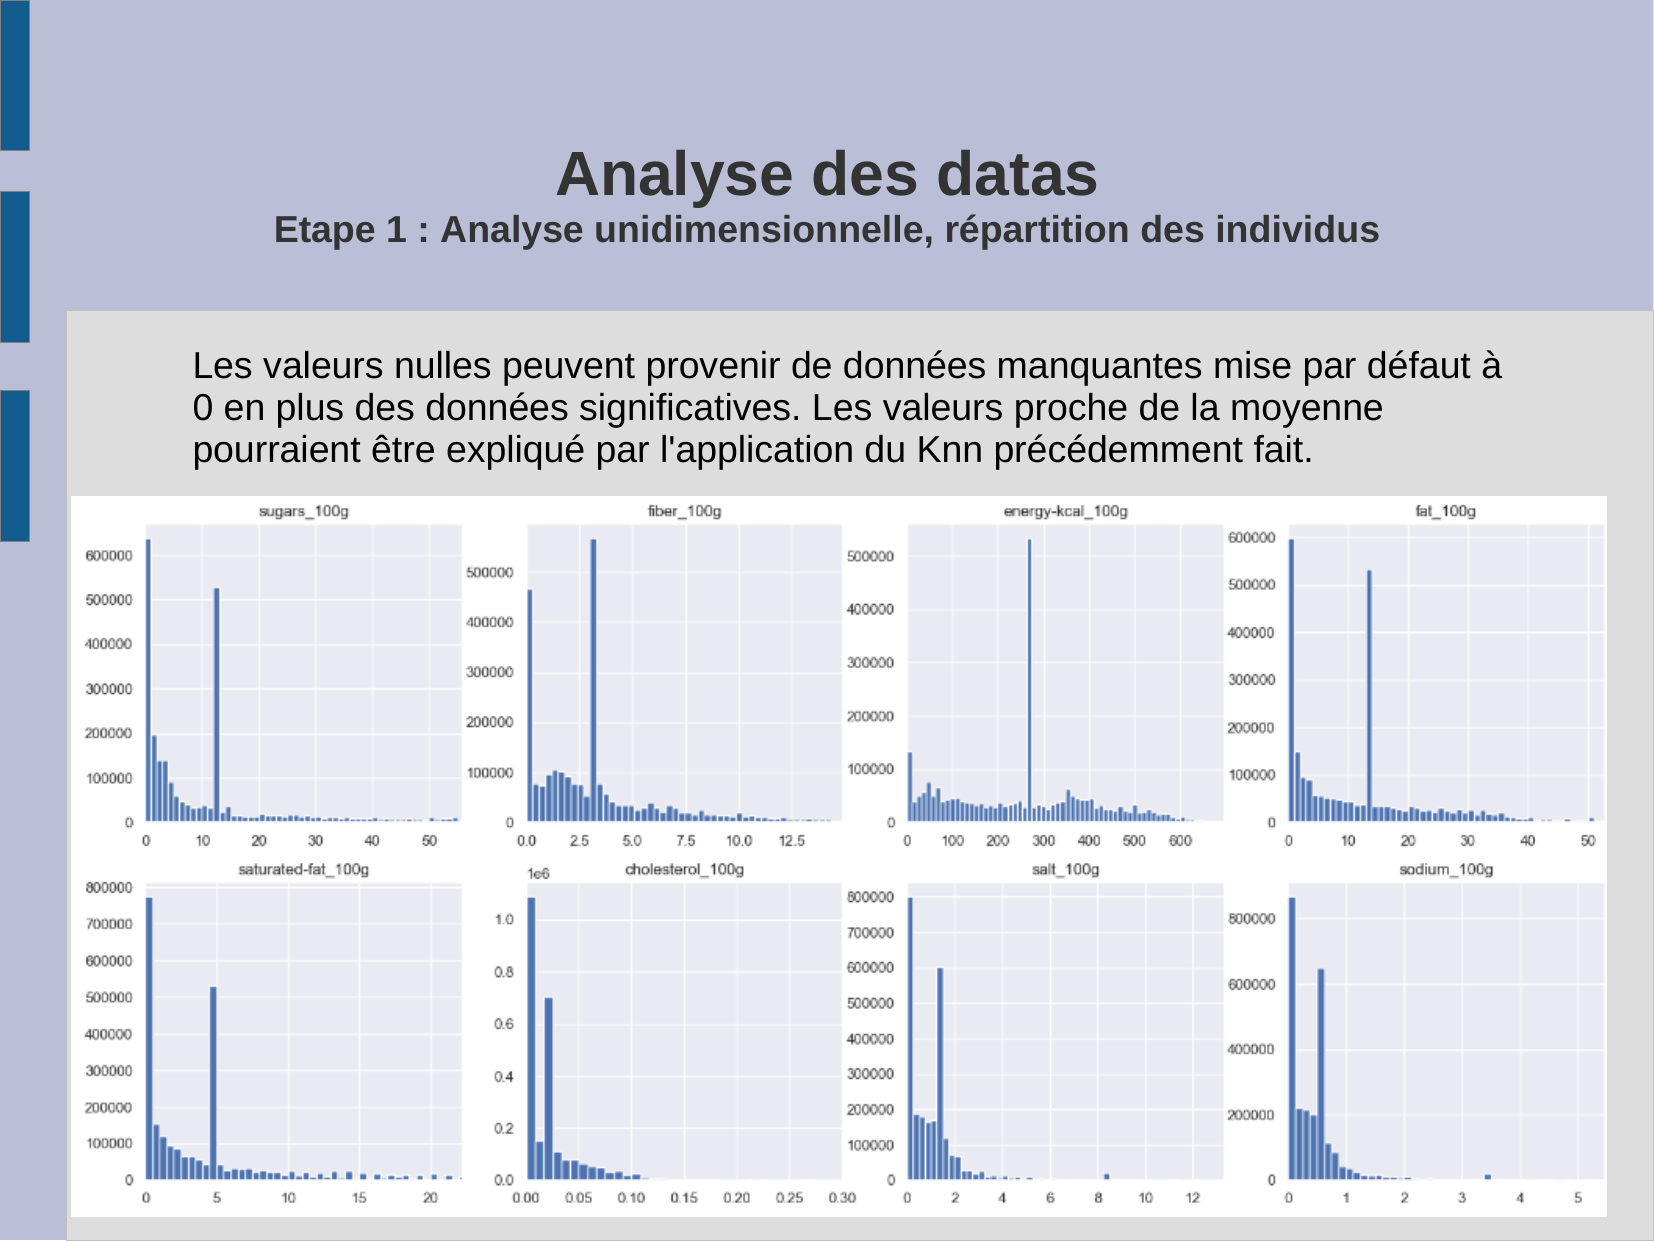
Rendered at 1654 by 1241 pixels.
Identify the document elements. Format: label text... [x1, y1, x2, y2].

title Analyse des datas Etape 1 : Analyse unidimensionnelle, répartition des individus [121, 91, 1534, 299]
list Les valeurs nulles peuvent provenir de données manquantes mise par défaut à 0 en plus des données significatives. Les valeurs proche de la moyenne pourraient être expliqué par l'application du Knn précédemment fait. [121, 344, 1534, 496]
picture [71, 496, 1607, 1217]
